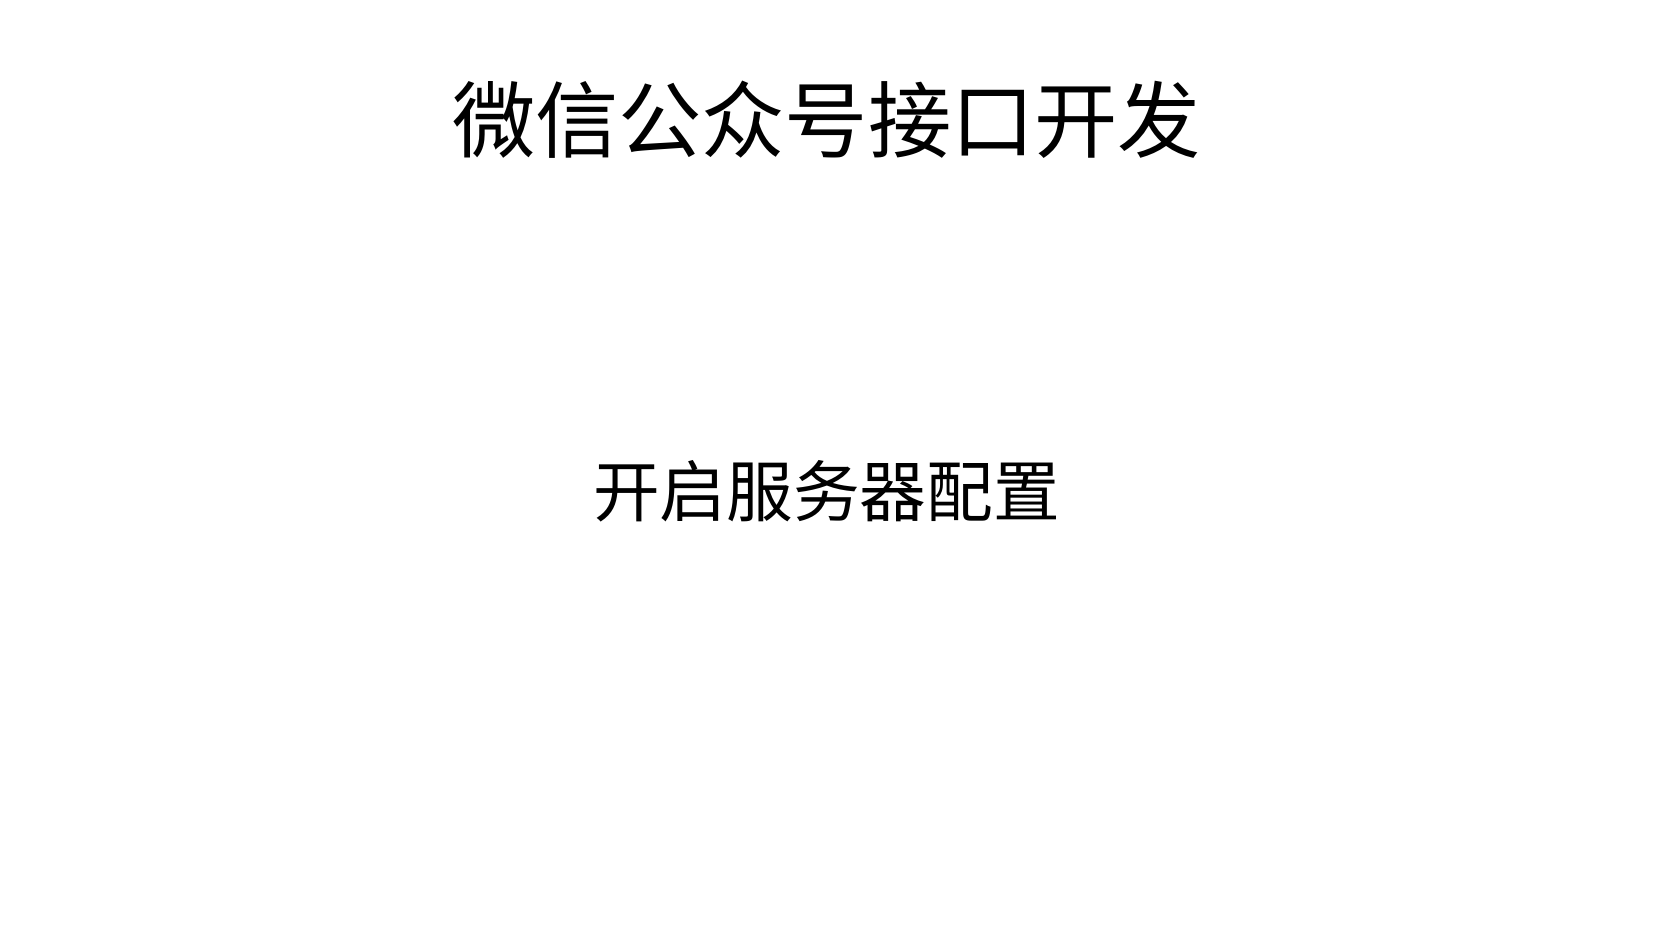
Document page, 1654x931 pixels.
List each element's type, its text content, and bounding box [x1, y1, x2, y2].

subtitle 开启服务器配置 [82, 217, 1571, 758]
title 微信公众号接口开发 [82, 37, 1571, 193]
